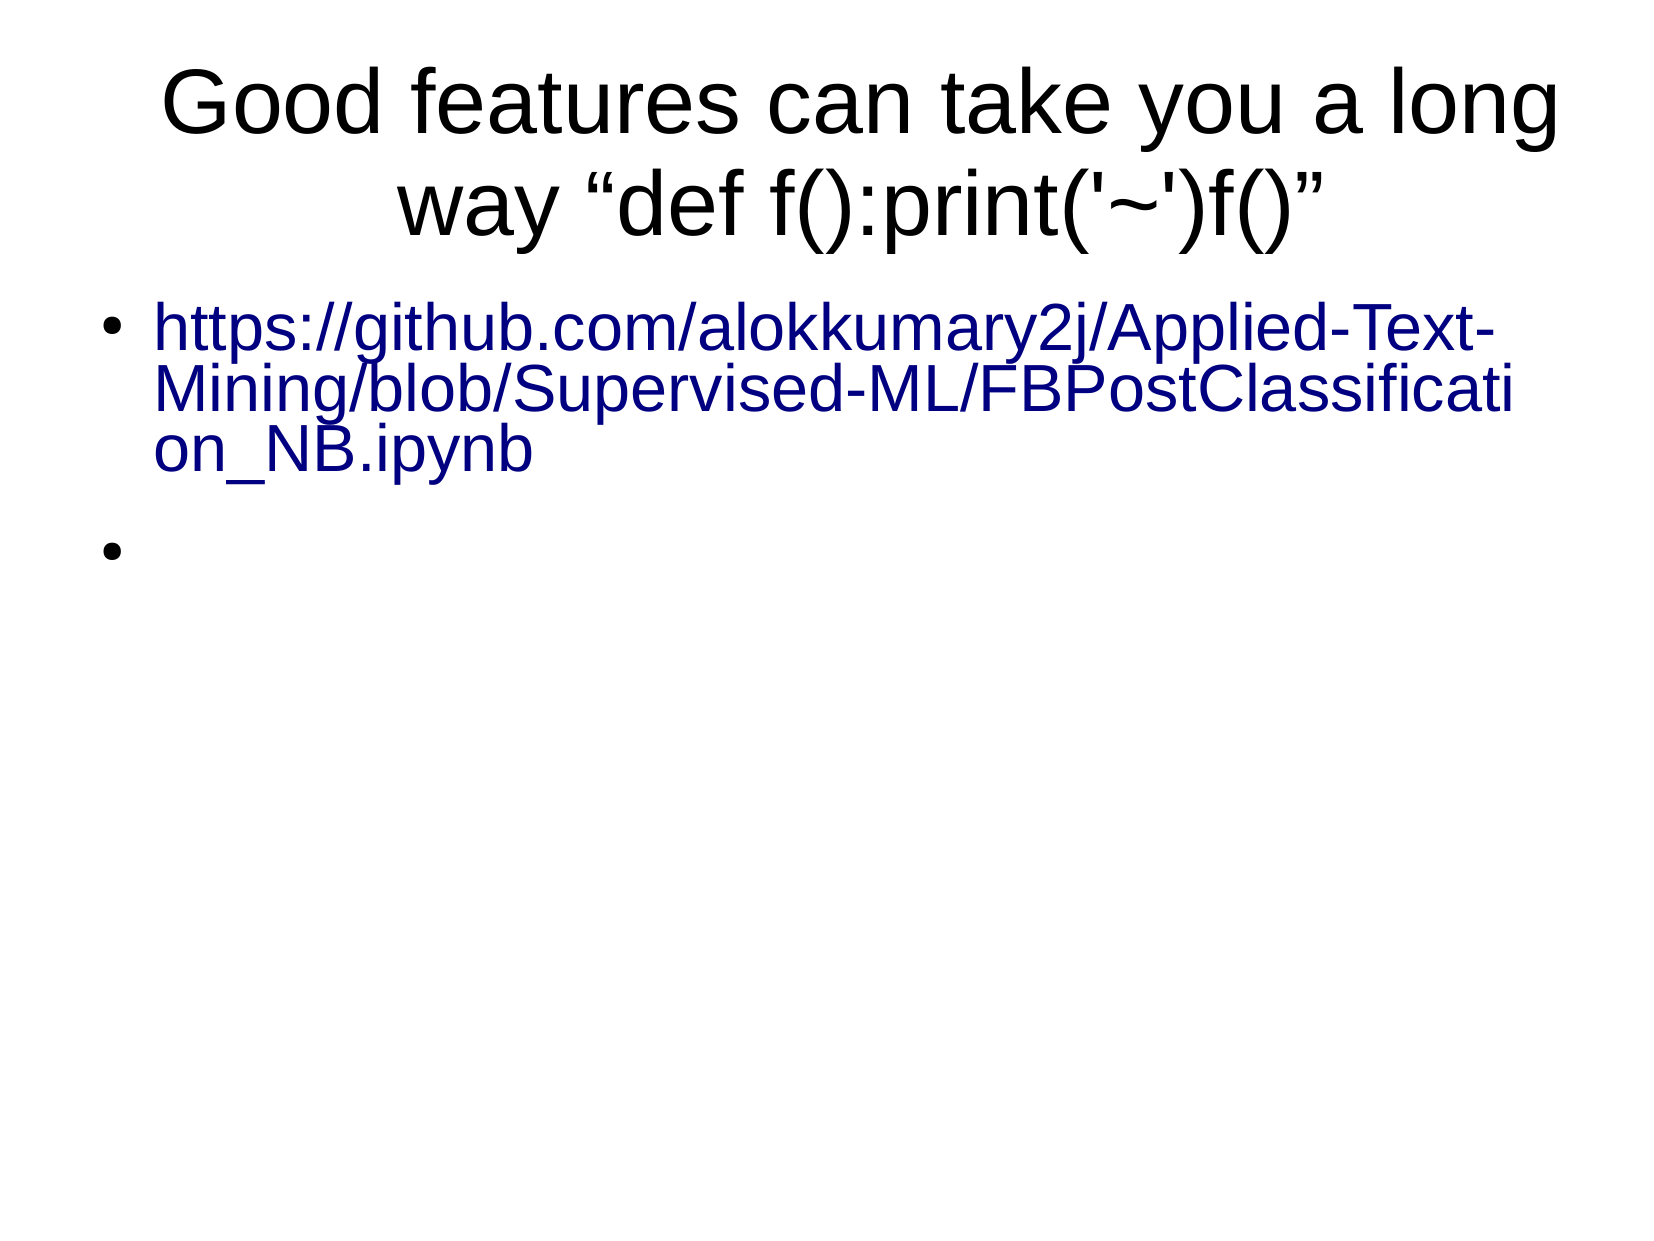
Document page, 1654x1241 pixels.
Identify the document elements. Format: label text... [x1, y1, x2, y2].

list https://github.com/alokkumary2j/Applied-Text-Mining/blob/Supervised-ML/FBPostClassification_NB.ipynb [82, 290, 1538, 1010]
title Good features can take you a long way “def f():print('~')f()” [82, 49, 1571, 257]
